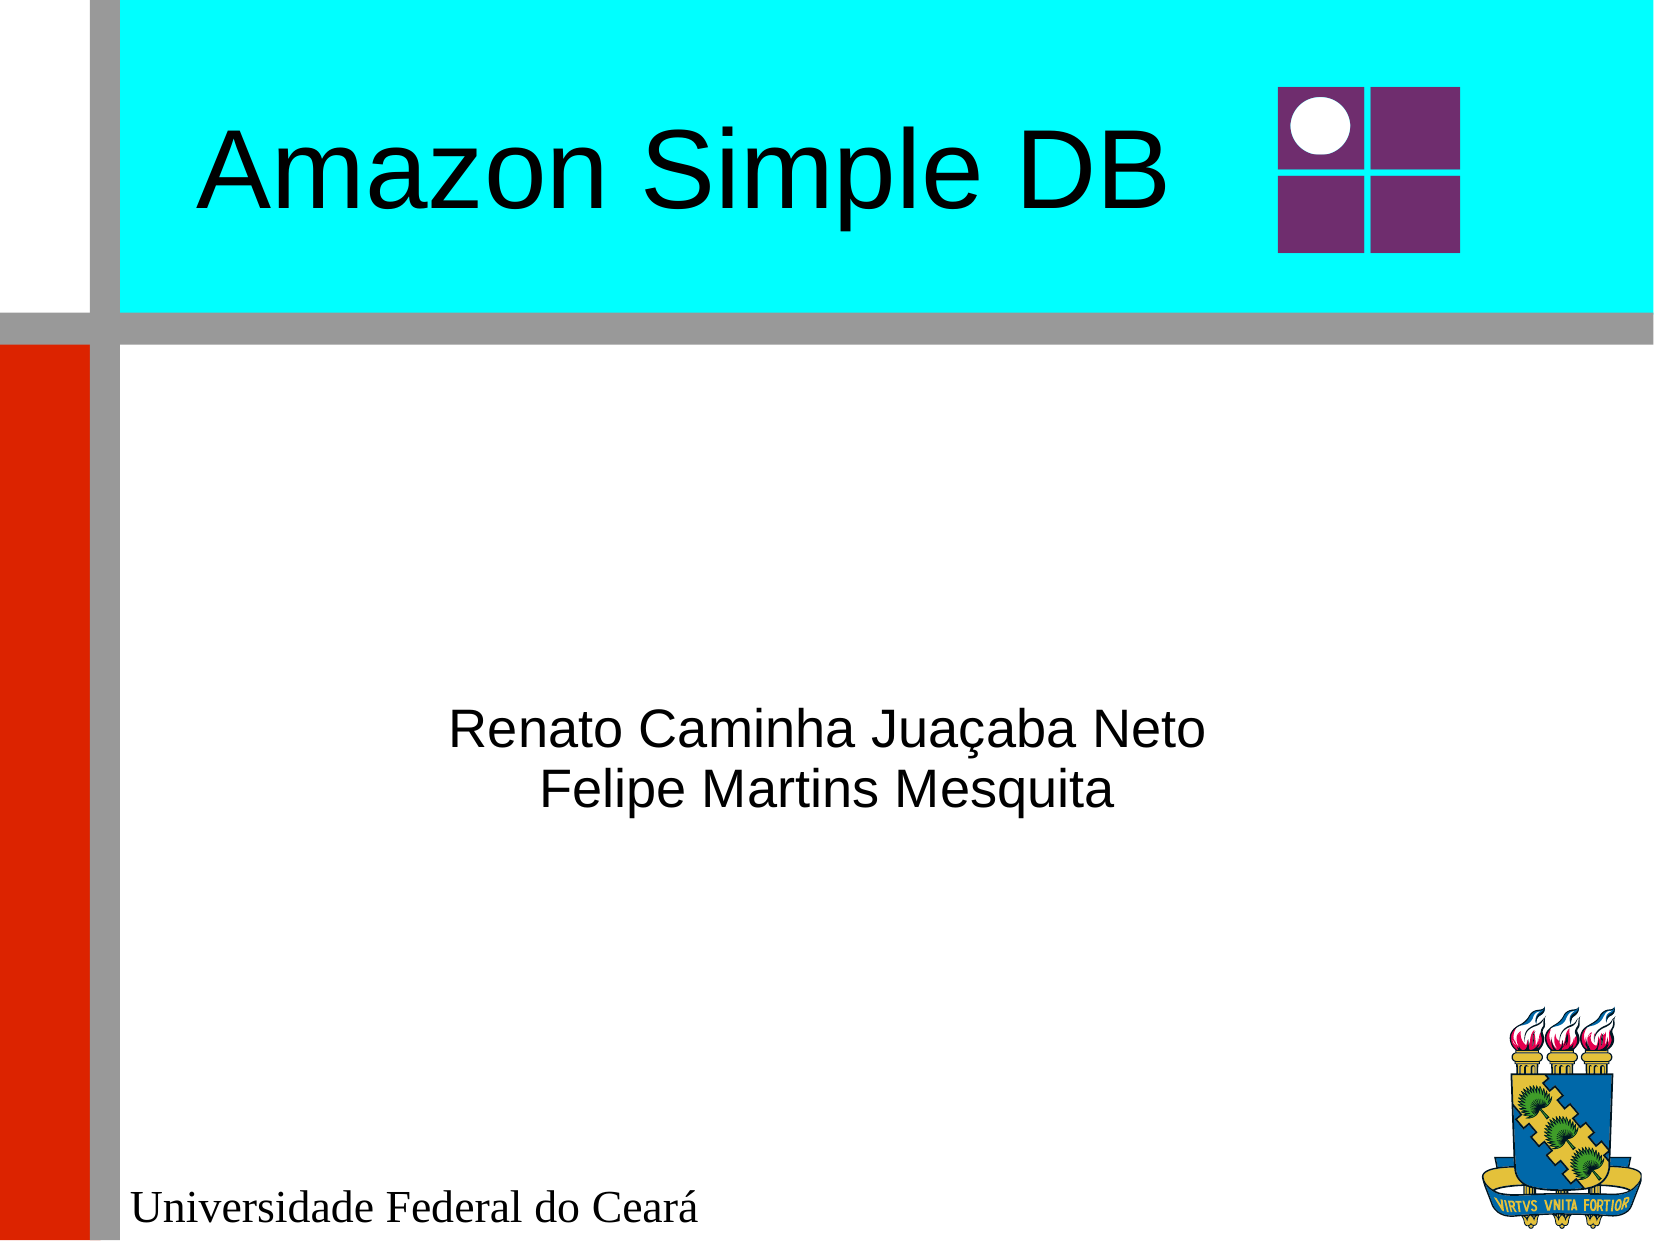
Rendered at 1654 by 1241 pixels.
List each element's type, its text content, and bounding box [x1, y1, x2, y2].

picture [1256, 63, 1483, 276]
title Amazon Simple DB [183, 66, 1186, 274]
subtitle Renato Caminha Juaçaba Neto Felipe Martins Mesquita [121, 391, 1534, 1127]
